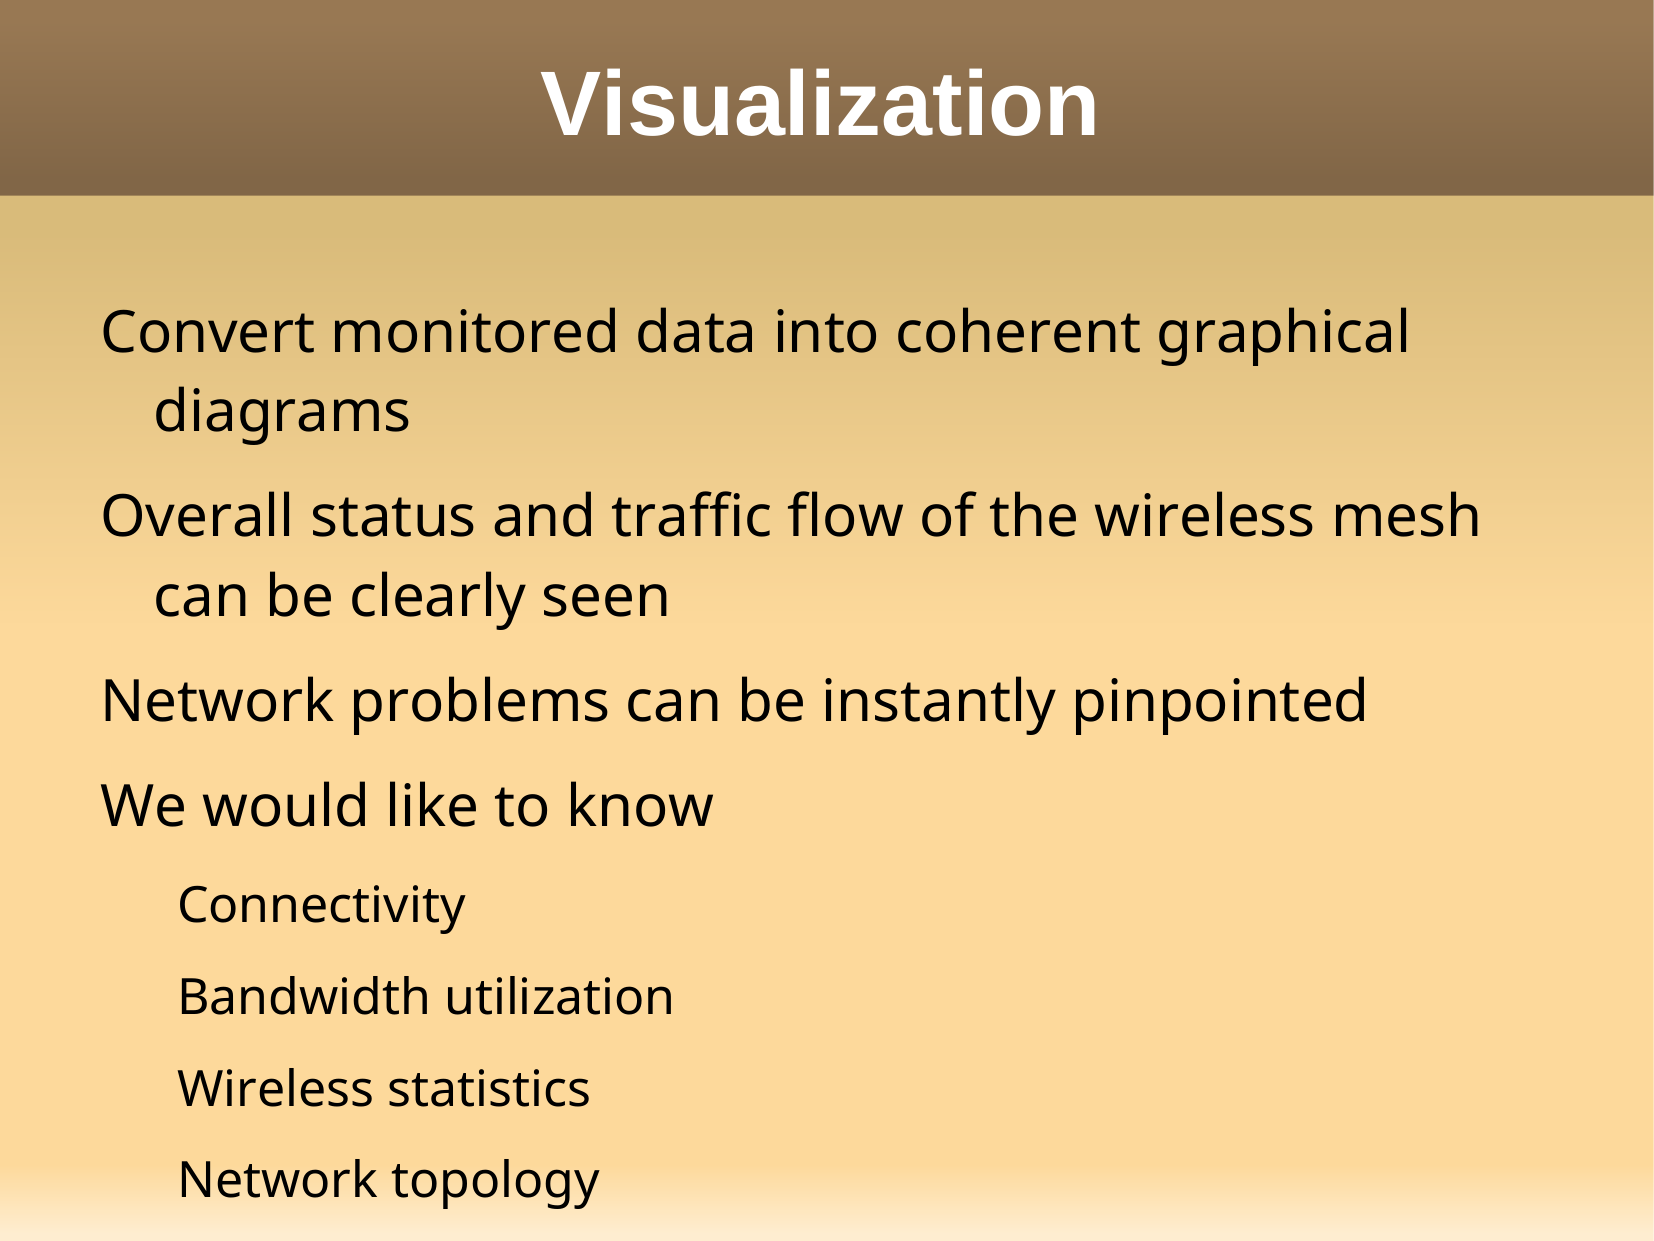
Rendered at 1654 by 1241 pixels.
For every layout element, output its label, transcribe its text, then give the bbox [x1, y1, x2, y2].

picture [0, 0, 1654, 1241]
list Convert monitored data into coherent graphical diagrams Overall status and traffic flow of the wireless mesh can be clearly seen Network problems can be instantly pinpointed We would like to know Connectivity Bandwidth utilization Wireless statistics Network topology [82, 290, 1571, 1127]
title Visualization [76, 0, 1565, 208]
